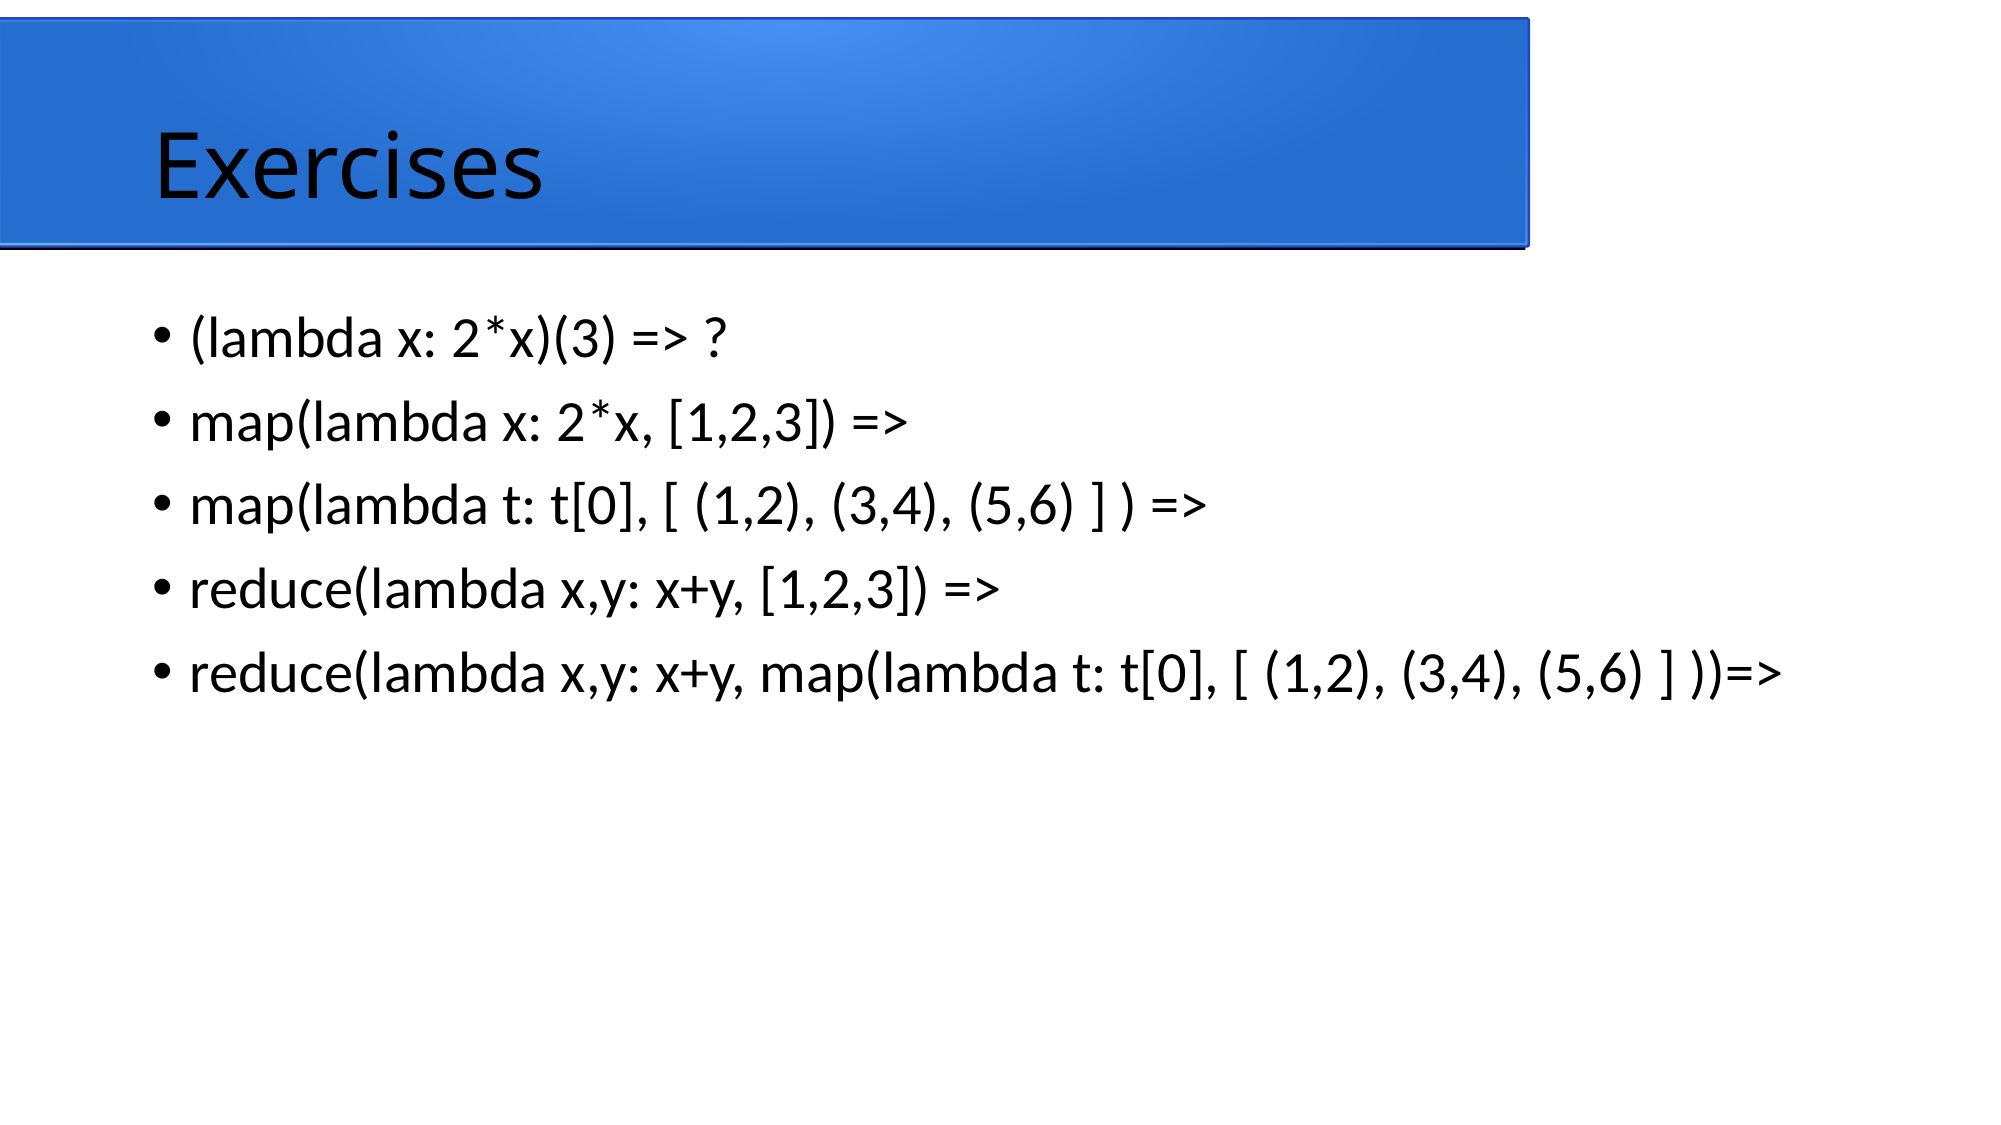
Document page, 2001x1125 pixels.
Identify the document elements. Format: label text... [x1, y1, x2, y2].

list (lambda x: 2*x)(3) => ? map(lambda x: 2*x, [1,2,3]) => map(lambda t: t[0], [ (1,2), (3,4), (5,6) ] ) => reduce(lambda x,y: x+y, [1,2,3]) => reduce(lambda x,y: x+y, map(lambda t: t[0], [ (1,2), (3,4), (5,6) ] ))=> [137, 299, 1863, 1014]
title Exercises [137, 59, 1863, 278]
